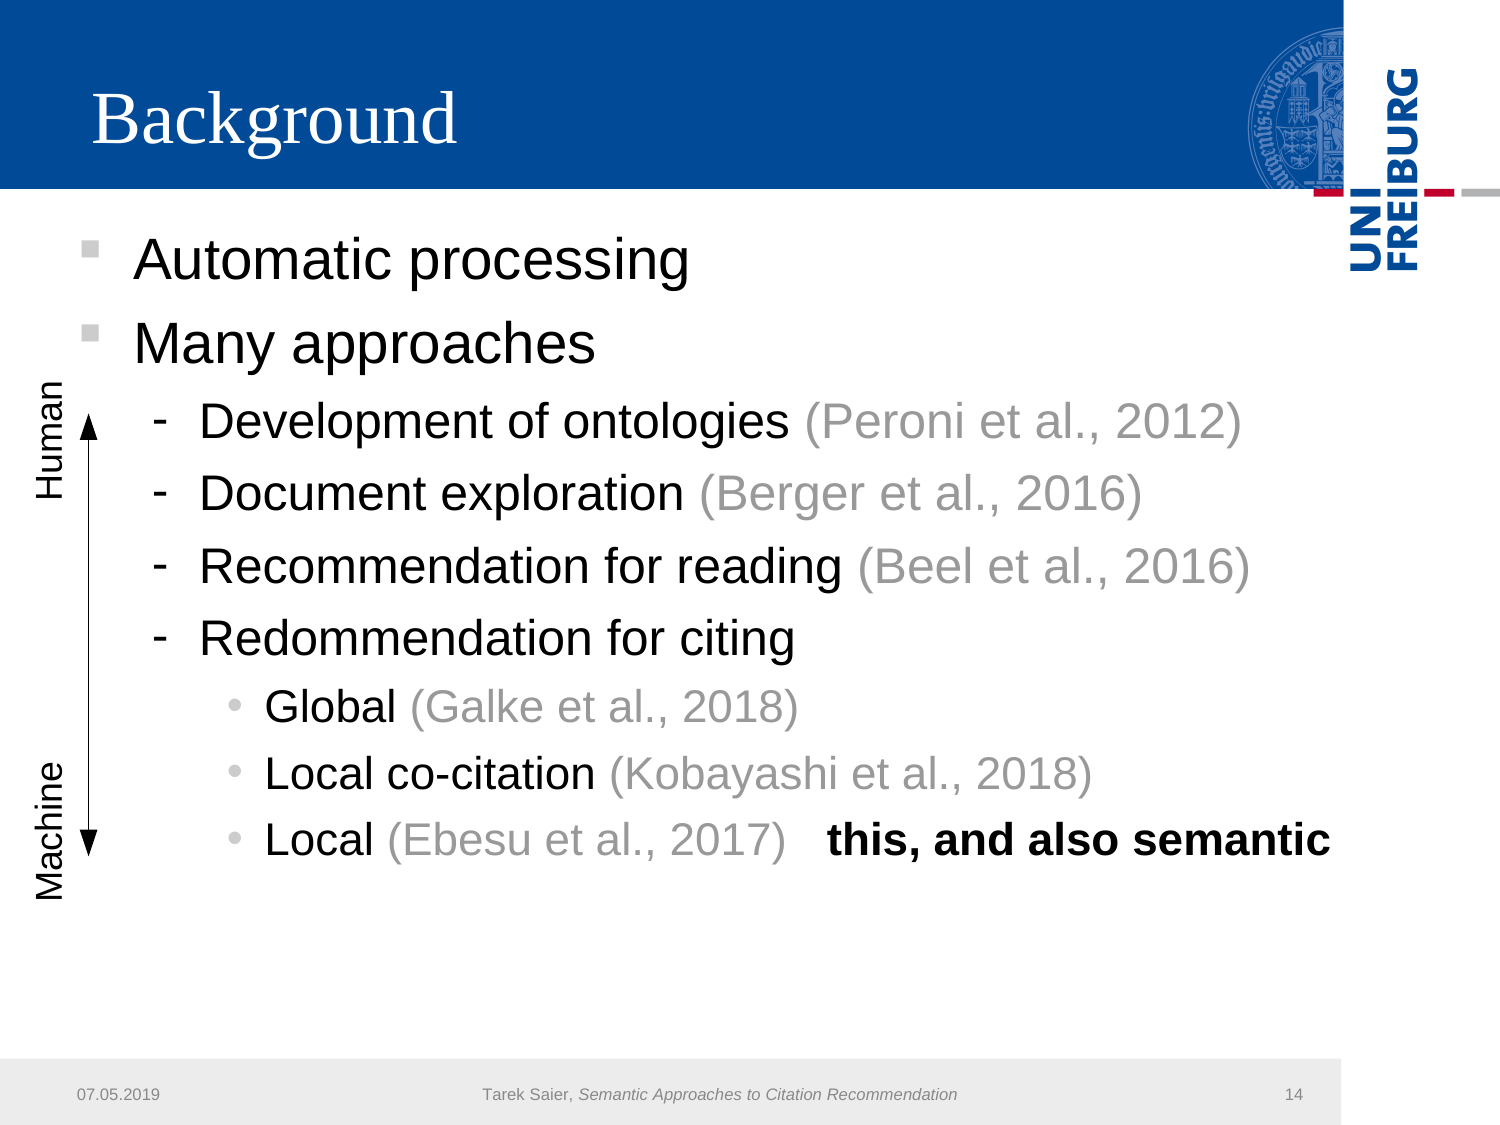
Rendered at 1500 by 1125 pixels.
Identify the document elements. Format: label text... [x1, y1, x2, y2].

text_box Machine [17, 746, 77, 918]
picture [0, 0, 1500, 271]
title Background [76, 49, 1235, 178]
list Automatic processing Many approaches Development of ontologies (Peroni et al., 2012) Document exploration (Berger et al., 2016) Recommendation for reading (Beel et al., 2016) Redommendation for citing Global (Galke et al., 2018) Local co-citation (Kobayashi et al., 2018) Local (Ebesu et al., 2017) this, and also semantic [76, 221, 1341, 1010]
text_box Human [17, 365, 77, 517]
